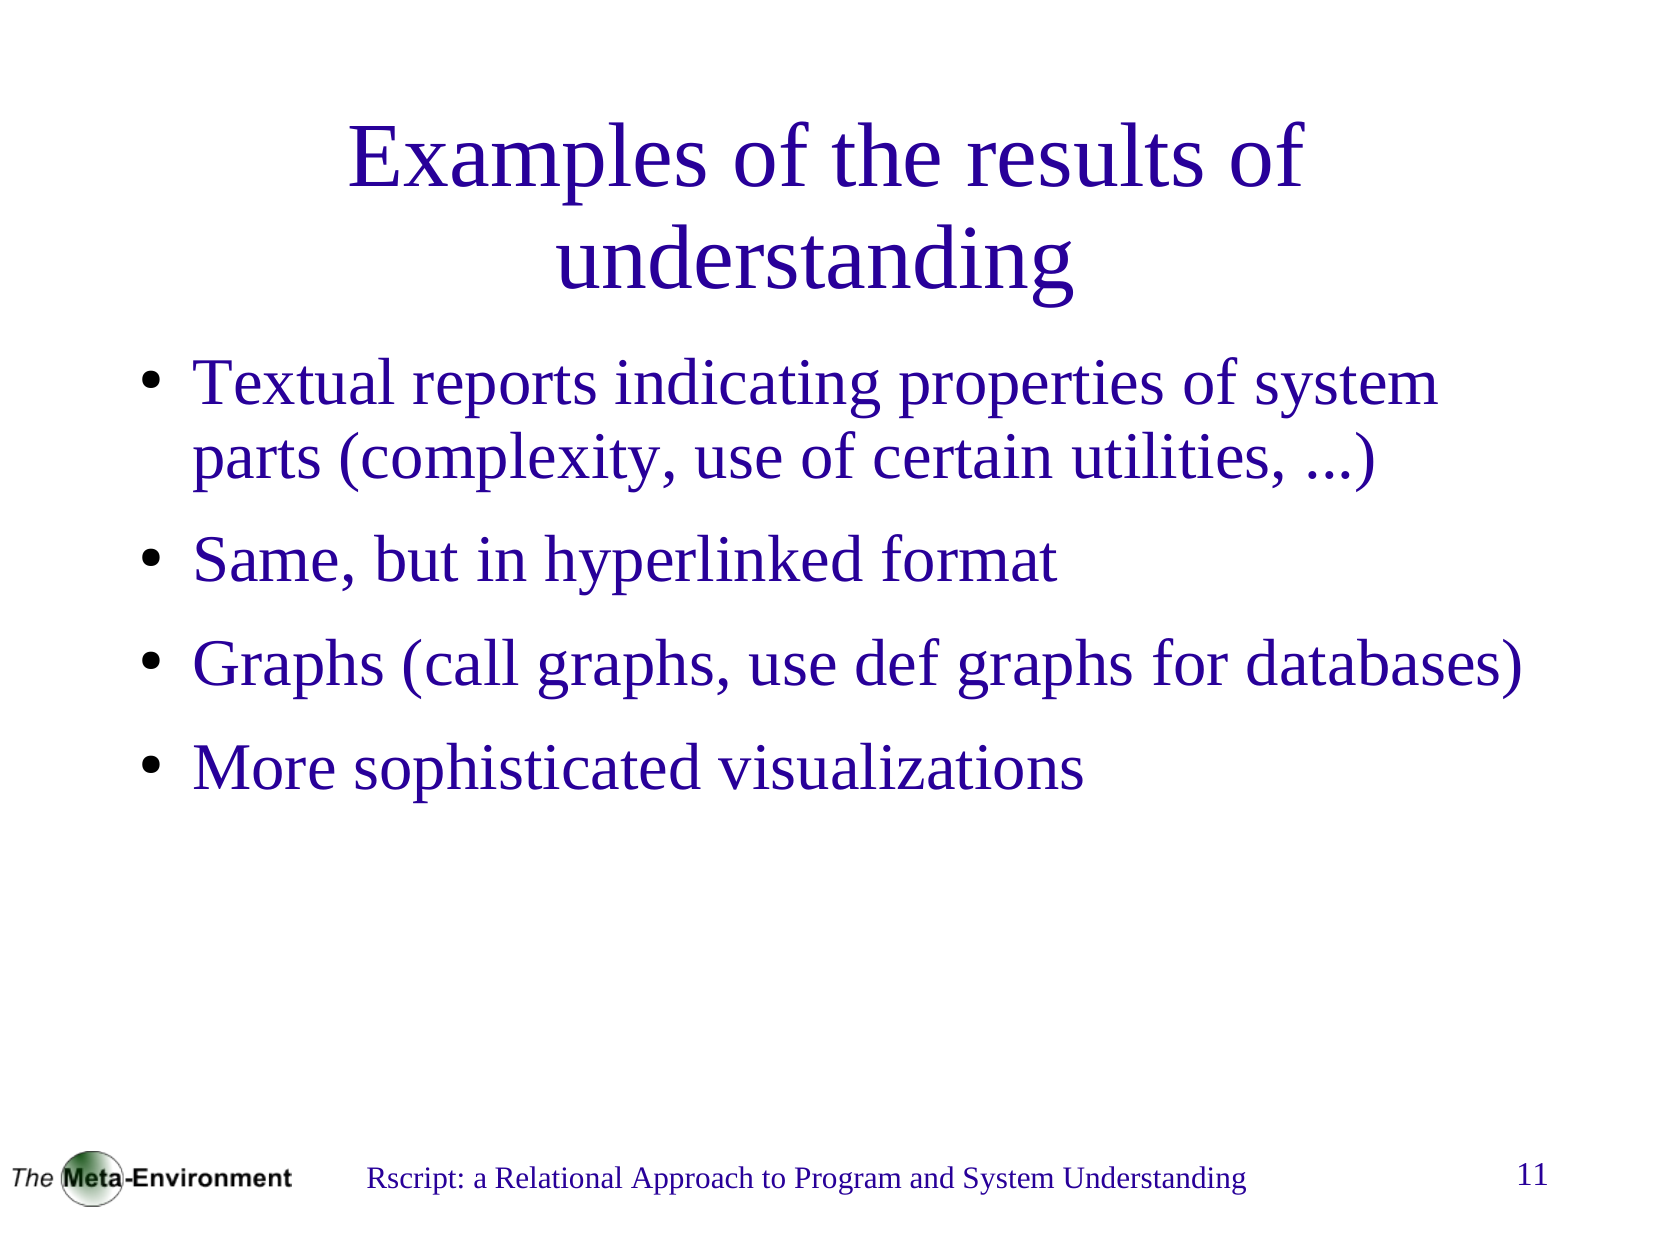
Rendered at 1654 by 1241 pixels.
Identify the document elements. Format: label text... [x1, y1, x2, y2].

list Textual reports indicating properties of system parts (complexity, use of certain utilities, ...) Same, but in hyperlinked format Graphs (call graphs, use def graphs for databases) More sophisticated visualizations [121, 344, 1534, 1127]
picture [12, 1151, 292, 1207]
title Examples of the results of understanding [121, 96, 1534, 317]
